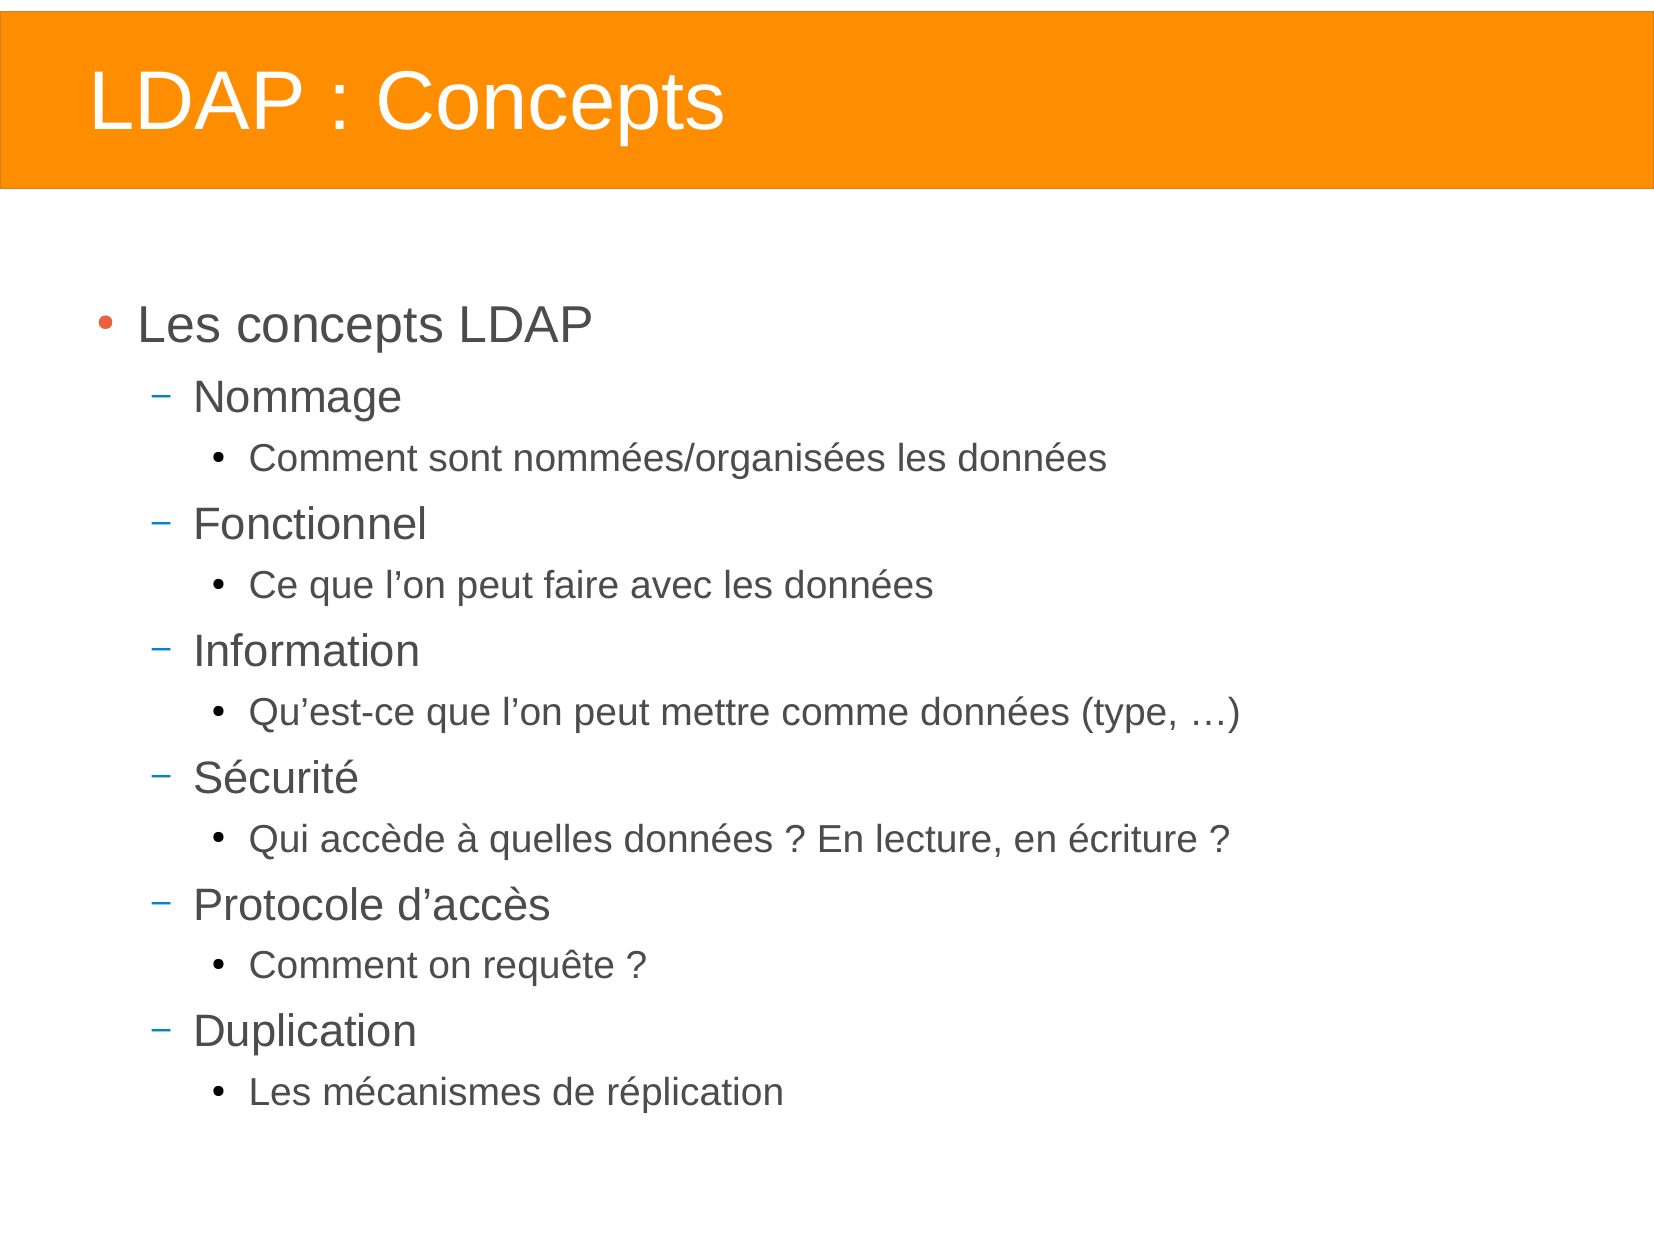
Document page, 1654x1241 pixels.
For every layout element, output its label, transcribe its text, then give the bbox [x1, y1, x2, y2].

title LDAP : Concepts [0, 11, 1654, 189]
list Les concepts LDAP Nommage Comment sont nommées/organisées les données Fonctionnel Ce que l’on peut faire avec les données Information Qu’est-ce que l’on peut mettre comme données (type, …) Sécurité Qui accède à quelles données ? En lecture, en écriture ? Protocole d’accès Comment on requête ? Duplication Les mécanismes de réplication [82, 295, 1571, 1123]
